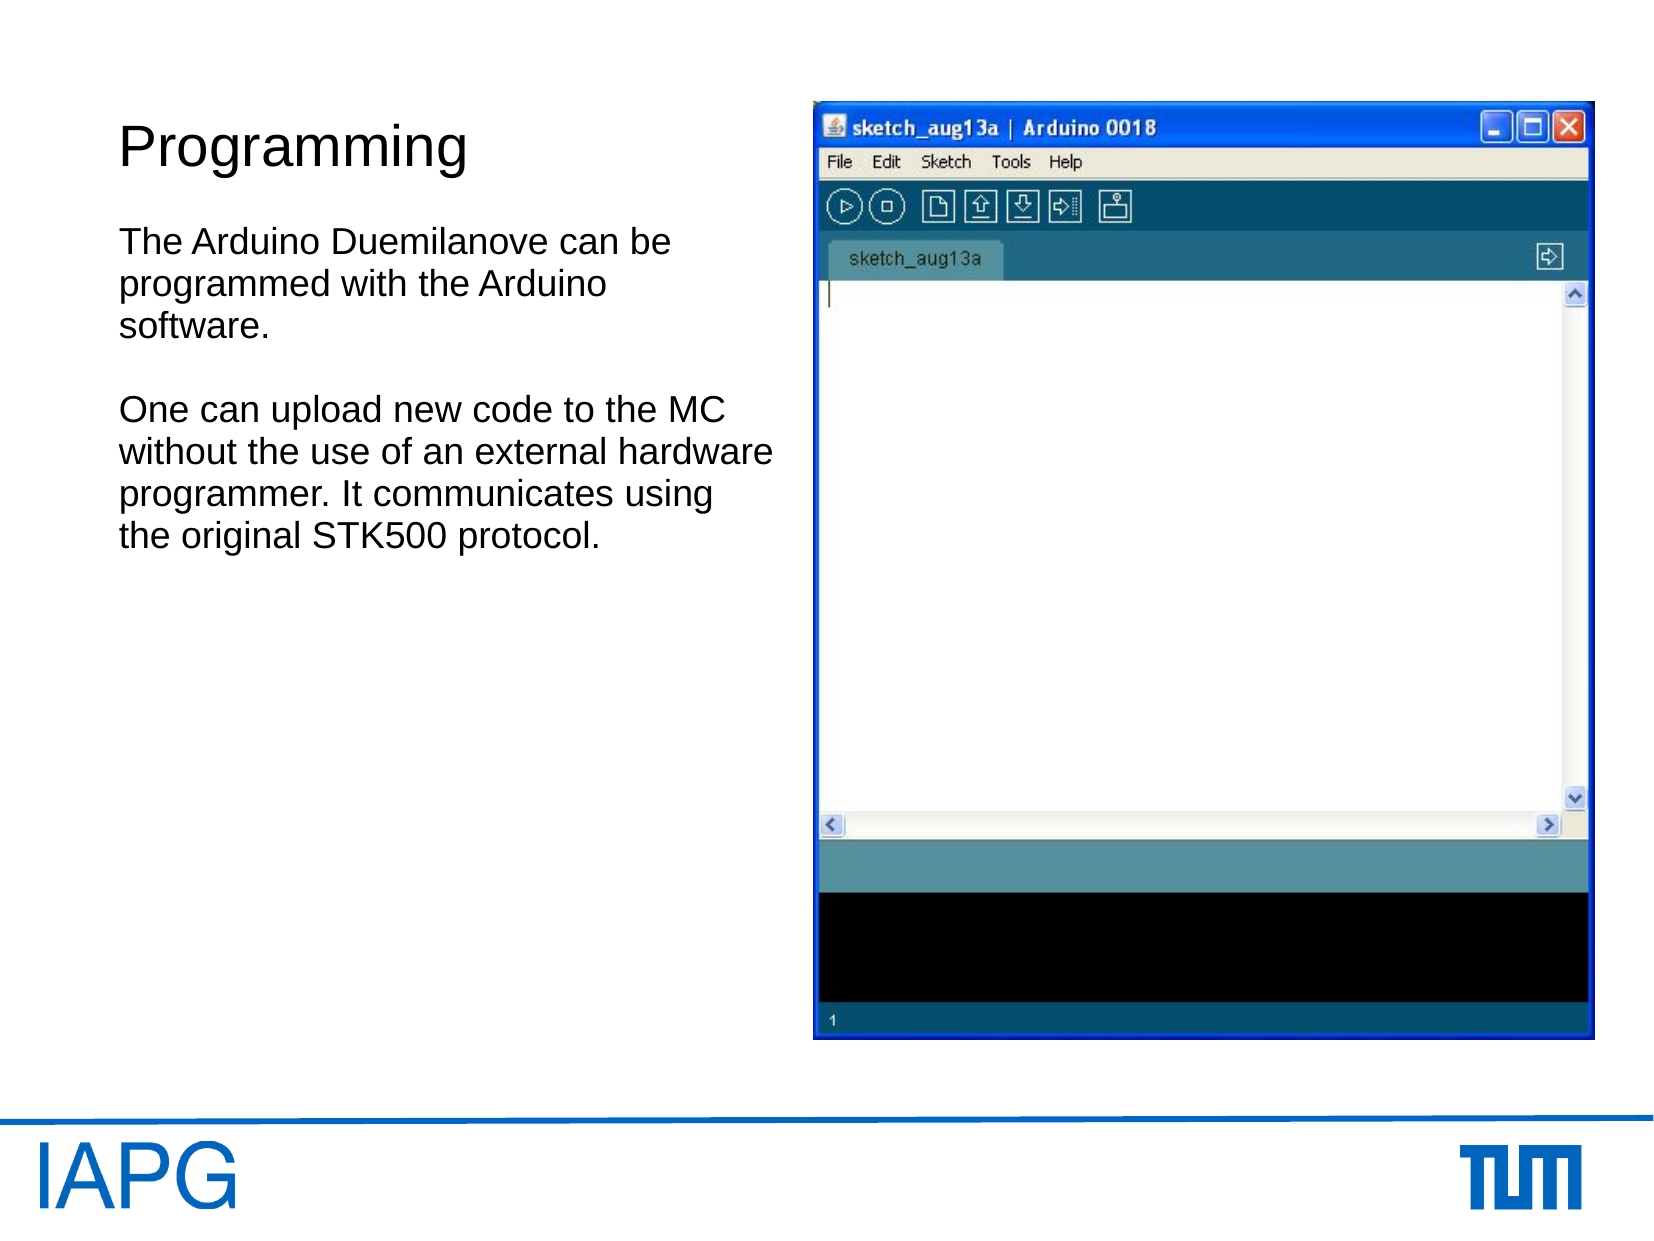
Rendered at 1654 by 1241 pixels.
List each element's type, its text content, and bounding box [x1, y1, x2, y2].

picture [813, 101, 1595, 1040]
picture [1459, 1143, 1582, 1210]
text_box Programming The Arduino Duemilanove can be programmed with the Arduino software. One can upload new code to the MC without the use of an external hardware programmer. It communicates using the original STK500 protocol. [103, 106, 800, 565]
picture [32, 1141, 243, 1209]
